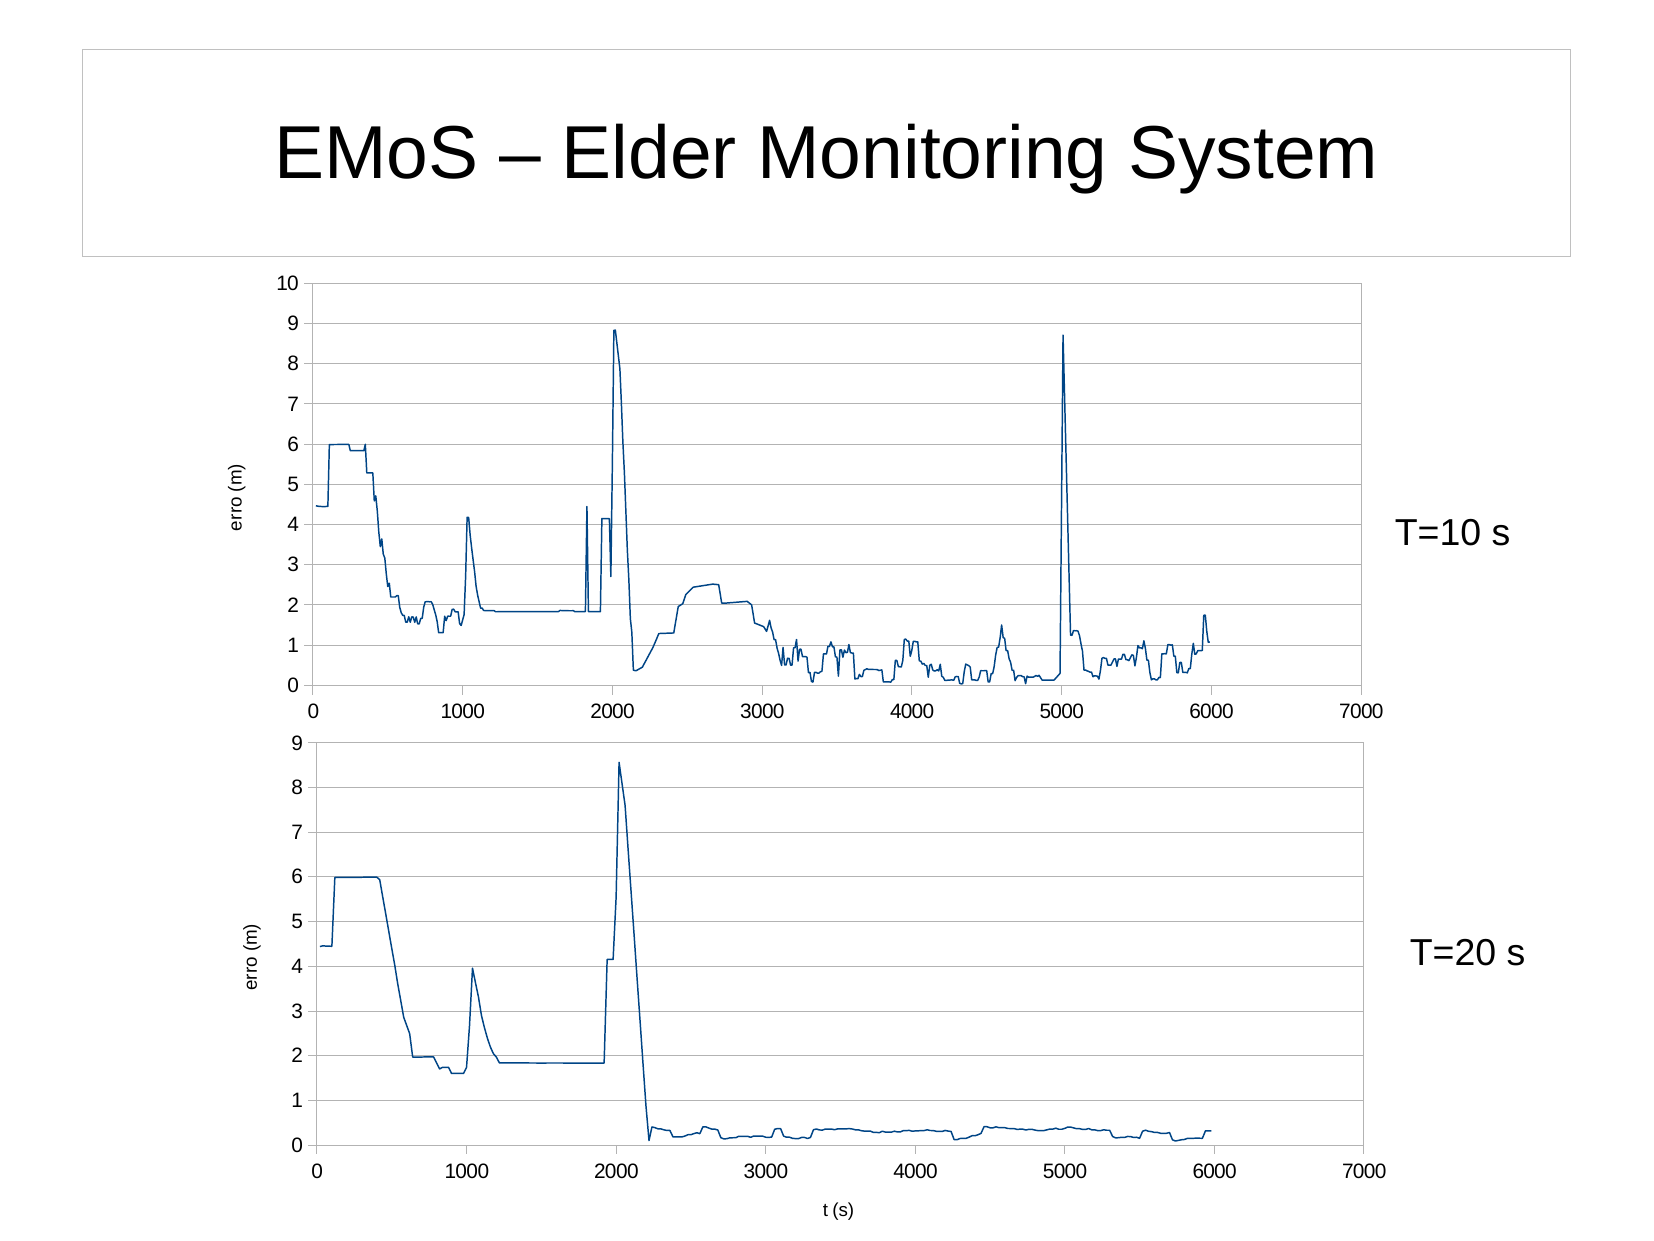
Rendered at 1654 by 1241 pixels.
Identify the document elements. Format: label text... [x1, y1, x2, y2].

title EMoS – Elder Monitoring System [82, 49, 1571, 257]
text_box T=10 s [1380, 504, 1531, 561]
text_box T=20 s [1395, 924, 1546, 981]
chart [192, 260, 1411, 1241]
